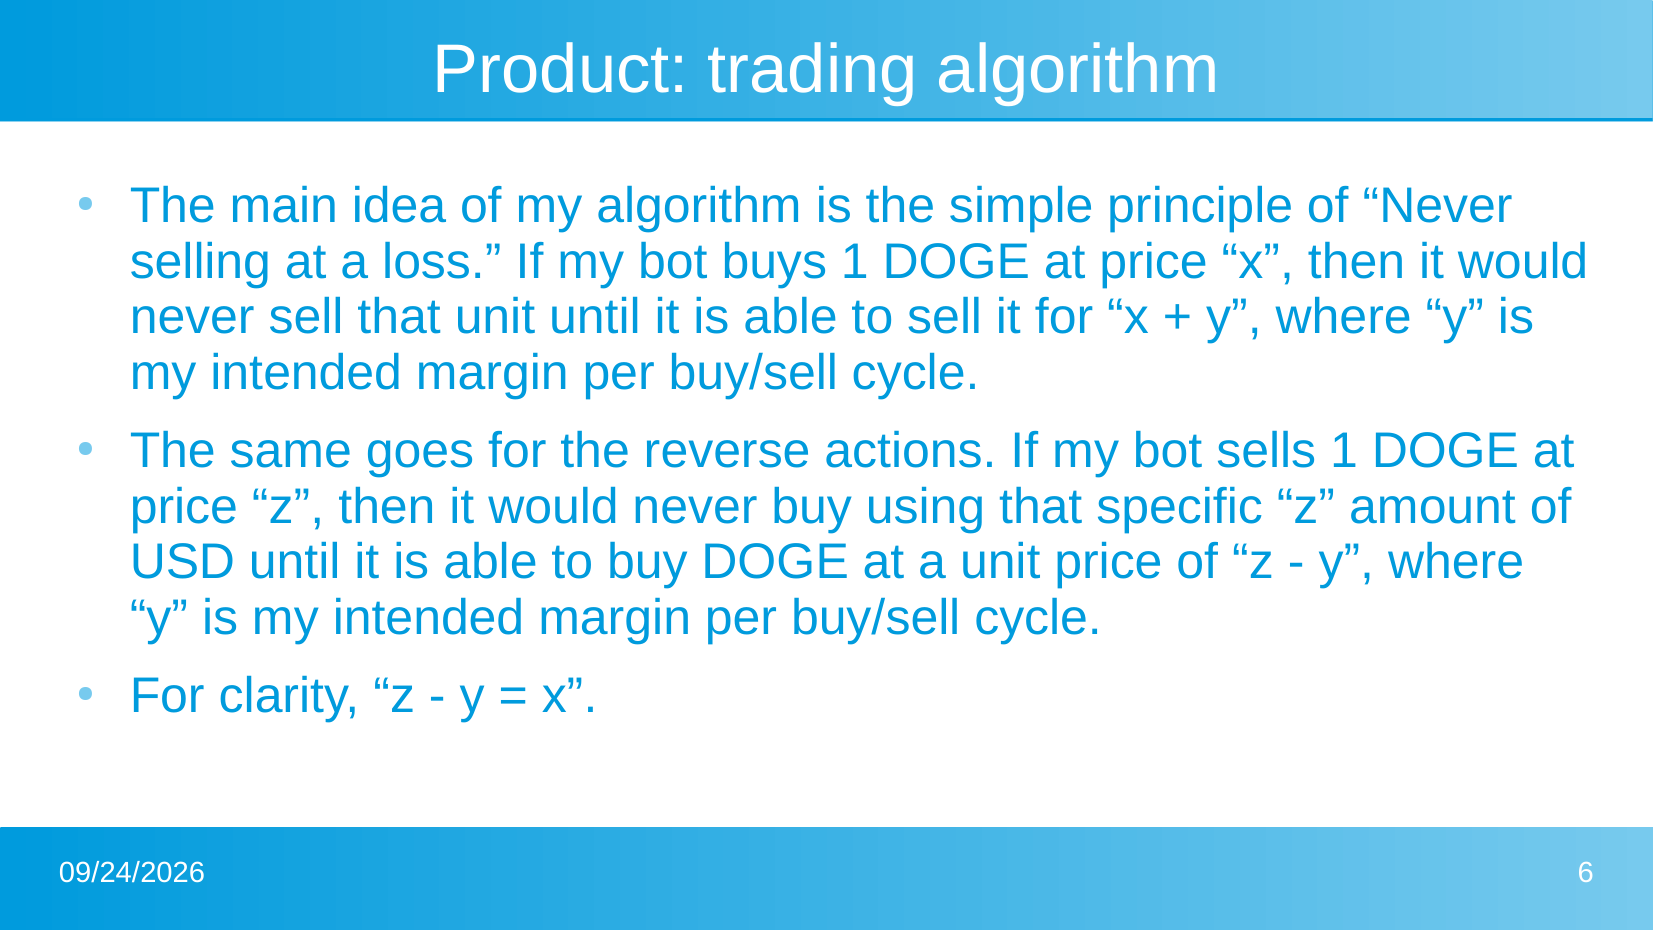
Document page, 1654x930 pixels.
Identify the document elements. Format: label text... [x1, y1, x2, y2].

title Product: trading algorithm [58, 29, 1594, 108]
list The main idea of my algorithm is the simple principle of “Never selling at a loss.” If my bot buys 1 DOGE at price “x”, then it would never sell that unit until it is able to sell it for “x + y”, where “y” is my intended margin per buy/sell cycle. The same goes for the reverse actions. If my bot sells 1 DOGE at price “z”, then it would never buy using that specific “z” amount of USD until it is able to buy DOGE at a unit price of “z - y”, where “y” is my intended margin per buy/sell cycle. For clarity, “z - y = x”. [58, 177, 1594, 768]
